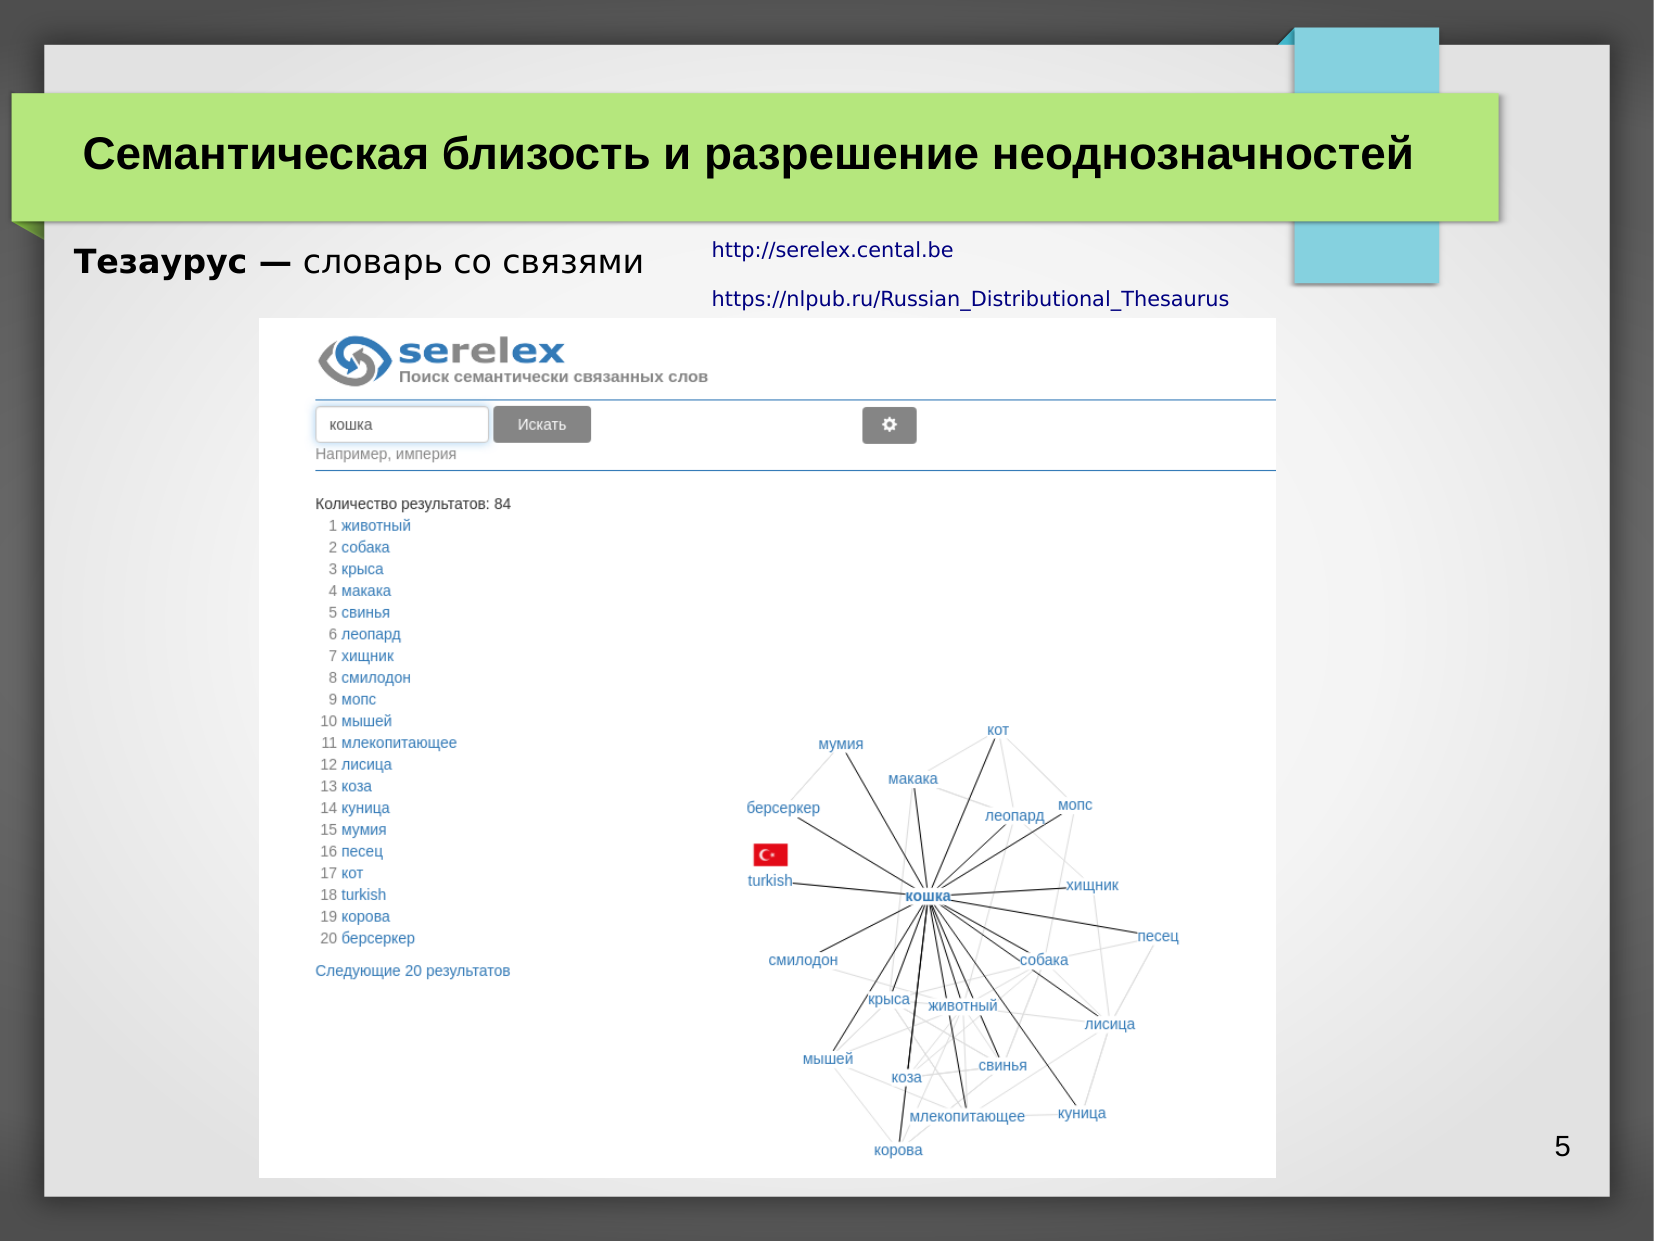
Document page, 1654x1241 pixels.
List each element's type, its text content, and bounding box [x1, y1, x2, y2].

picture [0, 0, 1654, 1241]
text_box http://serelex.cental.be https://nlpub.ru/Russian_Distributional_Thesaurus [696, 231, 1339, 344]
text_box Тезаурус — словарь со связями [59, 235, 780, 290]
title Семантическая близость и разрешение неоднозначностей [82, 121, 1489, 187]
